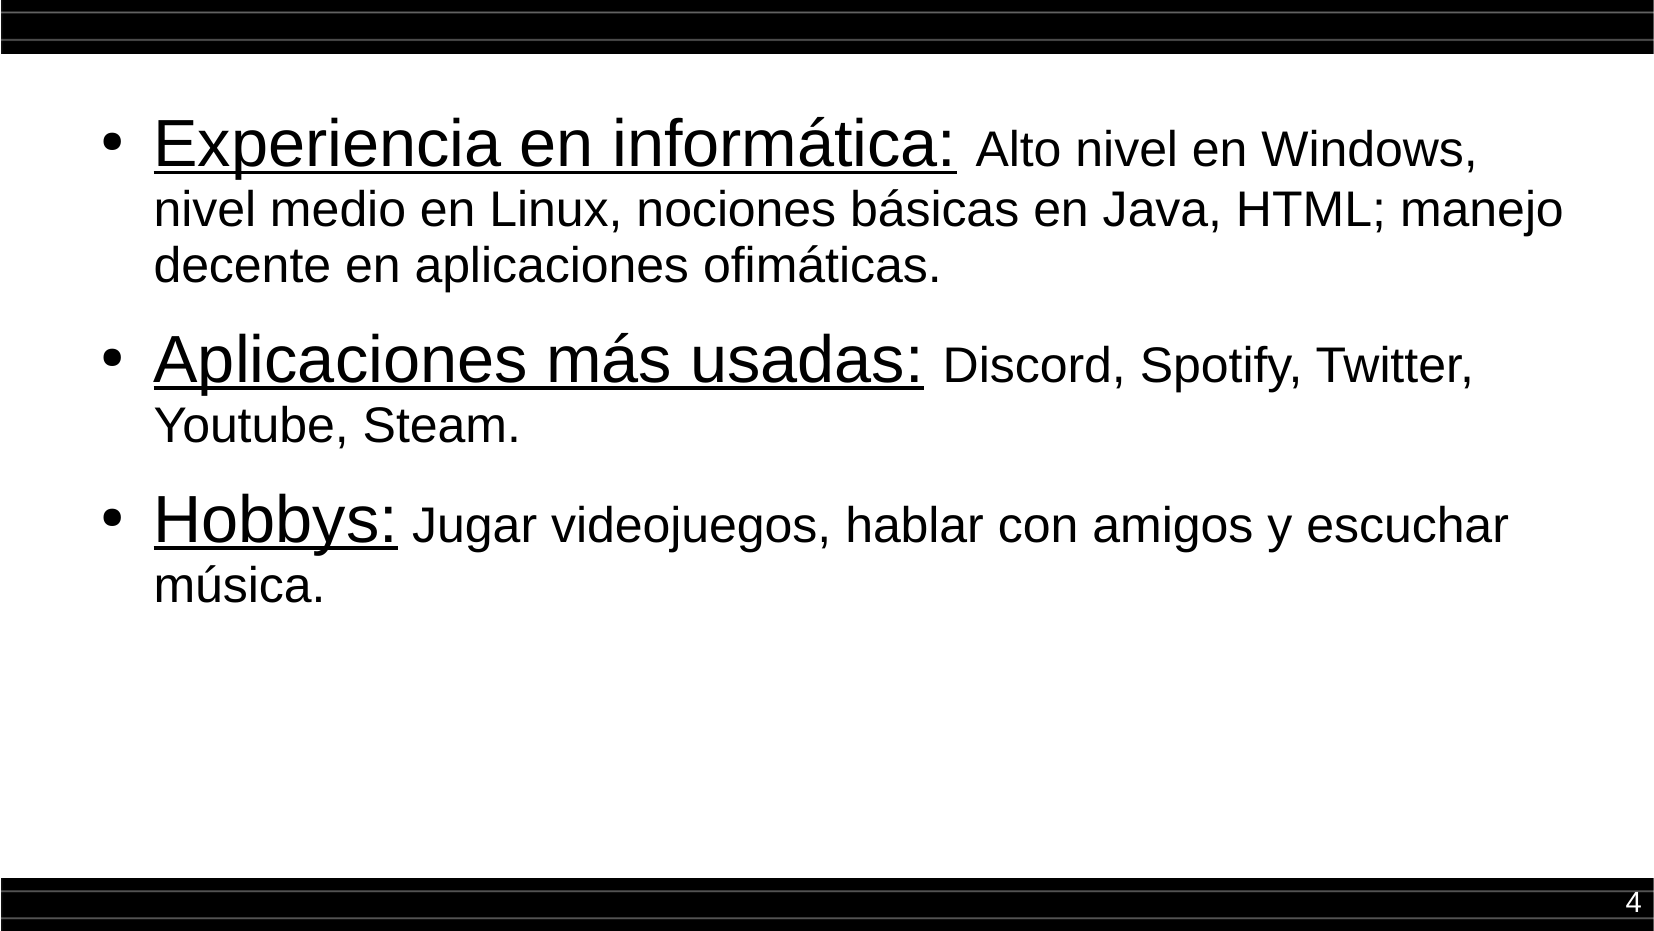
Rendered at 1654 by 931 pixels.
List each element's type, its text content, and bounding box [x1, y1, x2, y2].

picture [1, 0, 1654, 54]
picture [1, 878, 1654, 931]
list Experiencia en informática: Alto nivel en Windows, nivel medio en Linux, nociones básicas en Java, HTML; manejo decente en aplicaciones ofimáticas. Aplicaciones más usadas: Discord, Spotify, Twitter, Youtube, Steam. Hobbys: Jugar videojuegos, hablar con amigos y escuchar música. [82, 106, 1571, 758]
